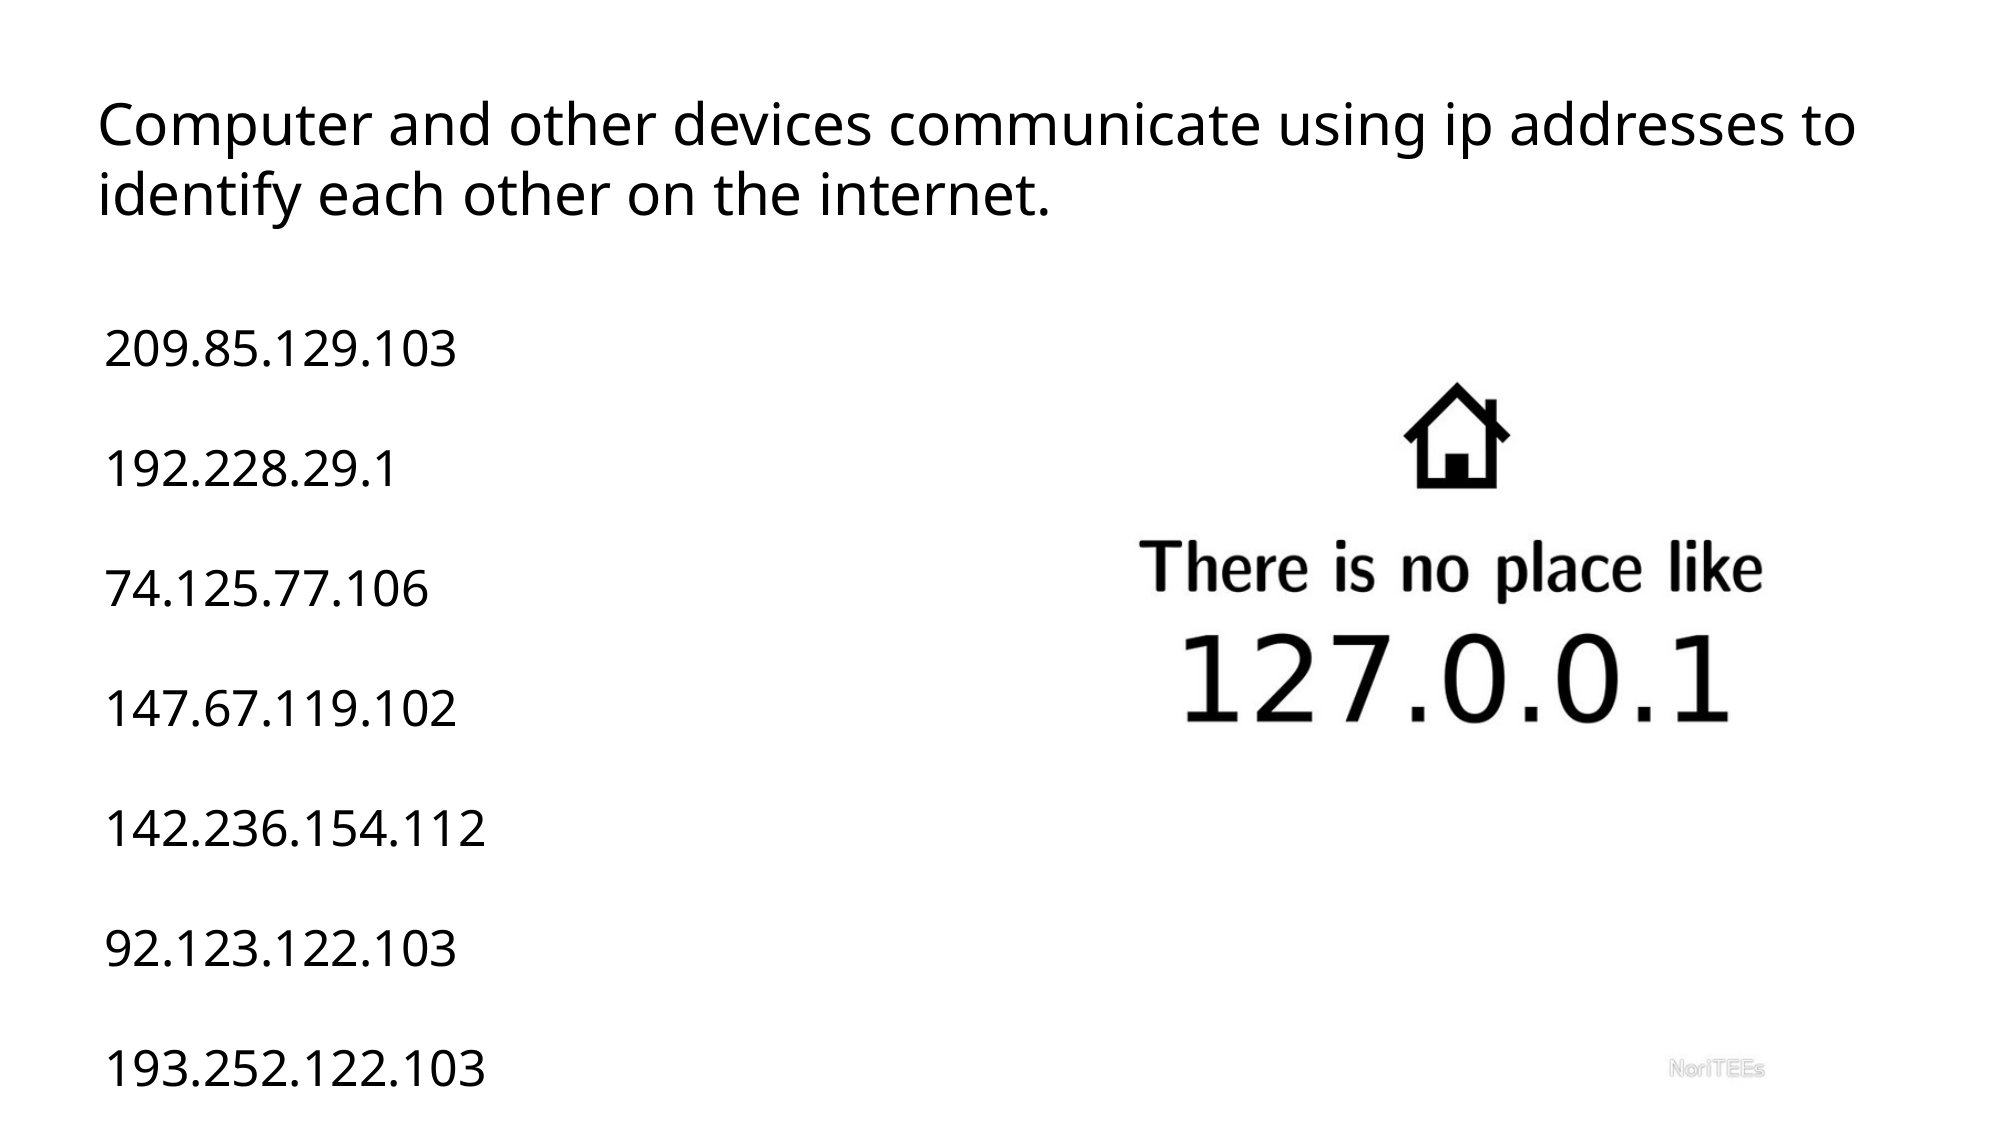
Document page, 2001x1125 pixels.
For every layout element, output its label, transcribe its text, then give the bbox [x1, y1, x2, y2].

text_box Computer and other devices communicate using ip addresses to identify each other on the internet. [82, 71, 1934, 276]
text_box 209.85.129.103 192.228.29.1 74.125.77.106 147.67.119.102 142.236.154.112 92.123.122.103 193.252.122.103 [89, 301, 688, 1125]
picture [1119, 301, 1786, 1101]
